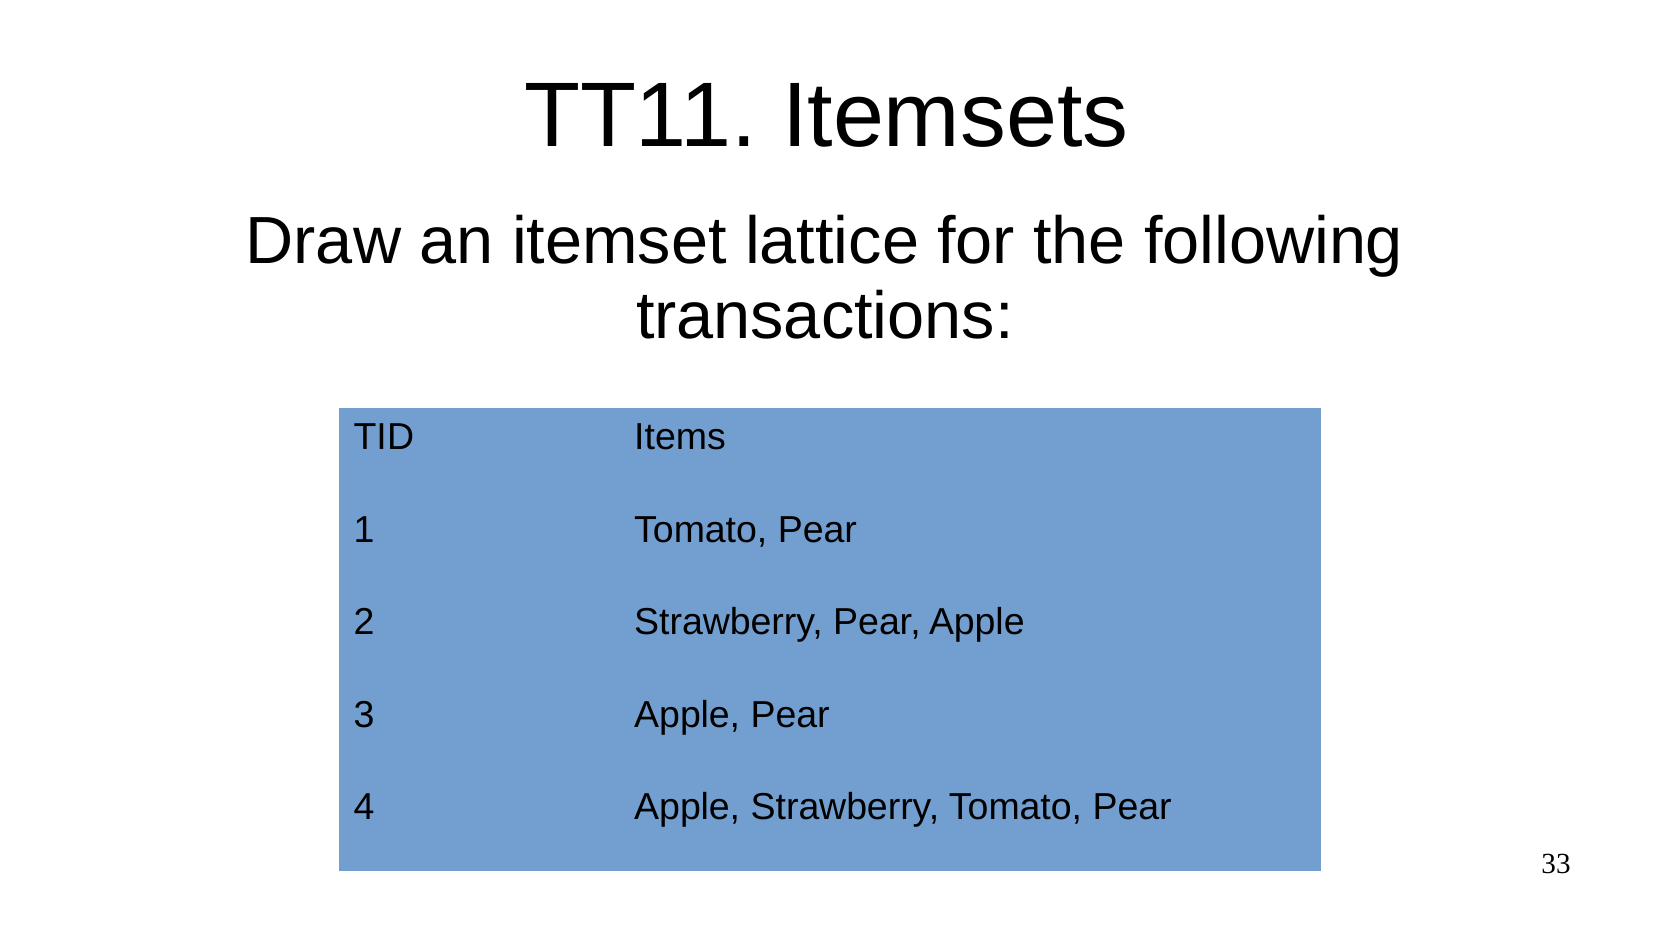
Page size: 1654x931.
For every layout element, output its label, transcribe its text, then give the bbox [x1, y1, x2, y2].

table_cell 1 [339, 501, 619, 593]
table_cell 3 [339, 686, 619, 778]
table_cell 4 [339, 778, 619, 871]
table_cell Tomato, Pear [619, 501, 1321, 593]
table_cell Strawberry, Pear, Apple [619, 593, 1321, 686]
table_cell Apple, Pear [619, 686, 1321, 778]
table_cell 2 [339, 593, 619, 686]
table_header Items [619, 408, 1321, 501]
table_header TID [339, 408, 619, 501]
subtitle Draw an itemset lattice for the following transactions: [80, 154, 1570, 402]
table_cell Apple, Strawberry, Tomato, Pear [619, 778, 1321, 871]
title TT11. Itemsets [82, 37, 1571, 193]
